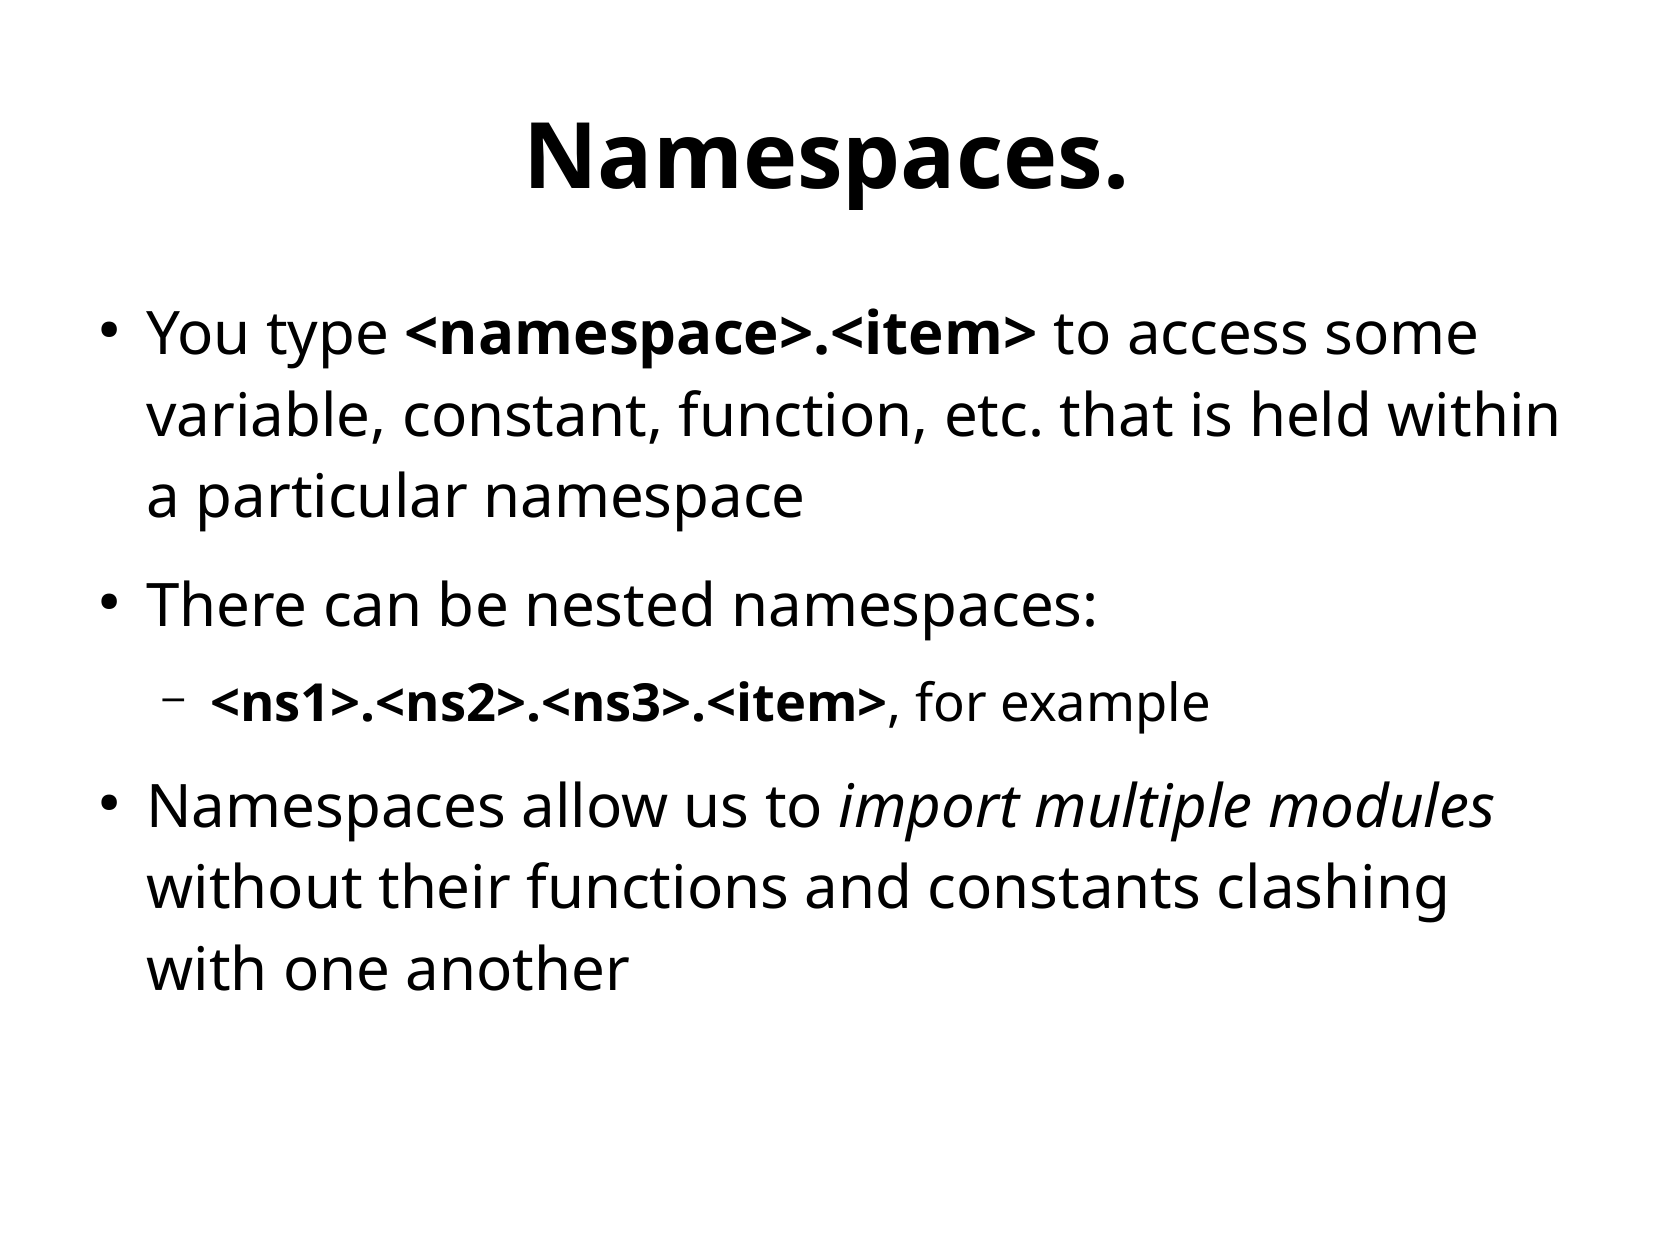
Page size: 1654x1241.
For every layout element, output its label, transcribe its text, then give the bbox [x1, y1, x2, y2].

title Namespaces. [82, 49, 1571, 257]
list You type <namespace>.<item> to access some variable, constant, function, etc. that is held within a particular namespace There can be nested namespaces: <ns1>.<ns2>.<ns3>.<item>, for example Namespaces allow us to import multiple modules without their functions and constants clashing with one another [82, 290, 1571, 1010]
